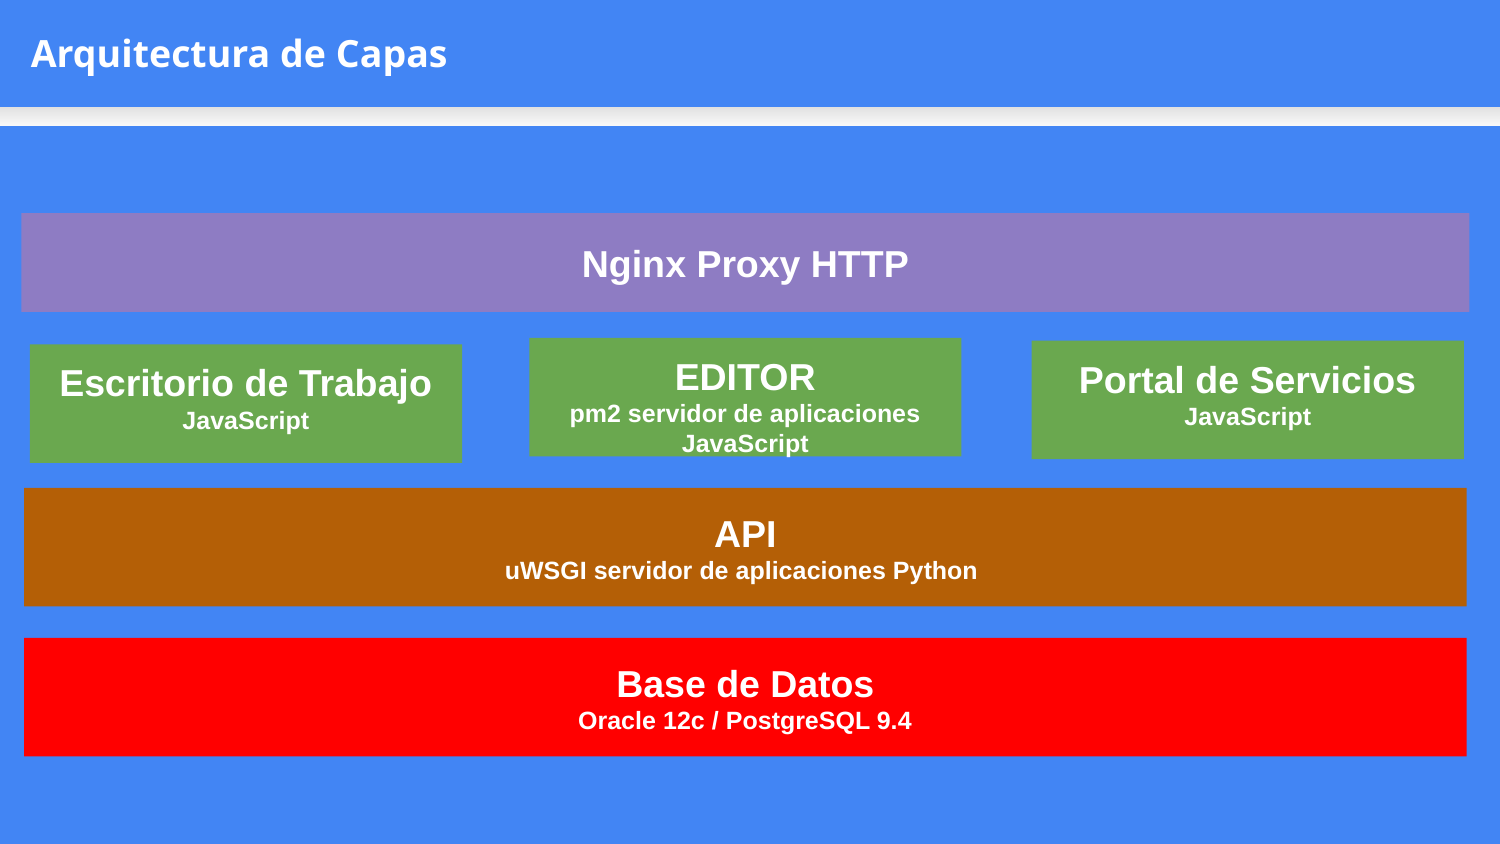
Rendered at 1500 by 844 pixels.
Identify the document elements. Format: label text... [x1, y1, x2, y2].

text_box Portal de Servicios JavaScript [1031, 340, 1464, 460]
text_box Escritorio de Trabajo JavaScript [29, 344, 463, 463]
text_box API uWSGI servidor de aplicaciones Python [24, 487, 1467, 607]
text_box Arquitectura de Capas [16, 2, 1464, 102]
text_box EDITOR pm2 servidor de aplicaciones JavaScript [529, 337, 962, 457]
text_box Base de Datos Oracle 12c / PostgreSQL 9.4 [24, 637, 1467, 757]
text_box Nginx Proxy HTTP [21, 213, 1470, 312]
